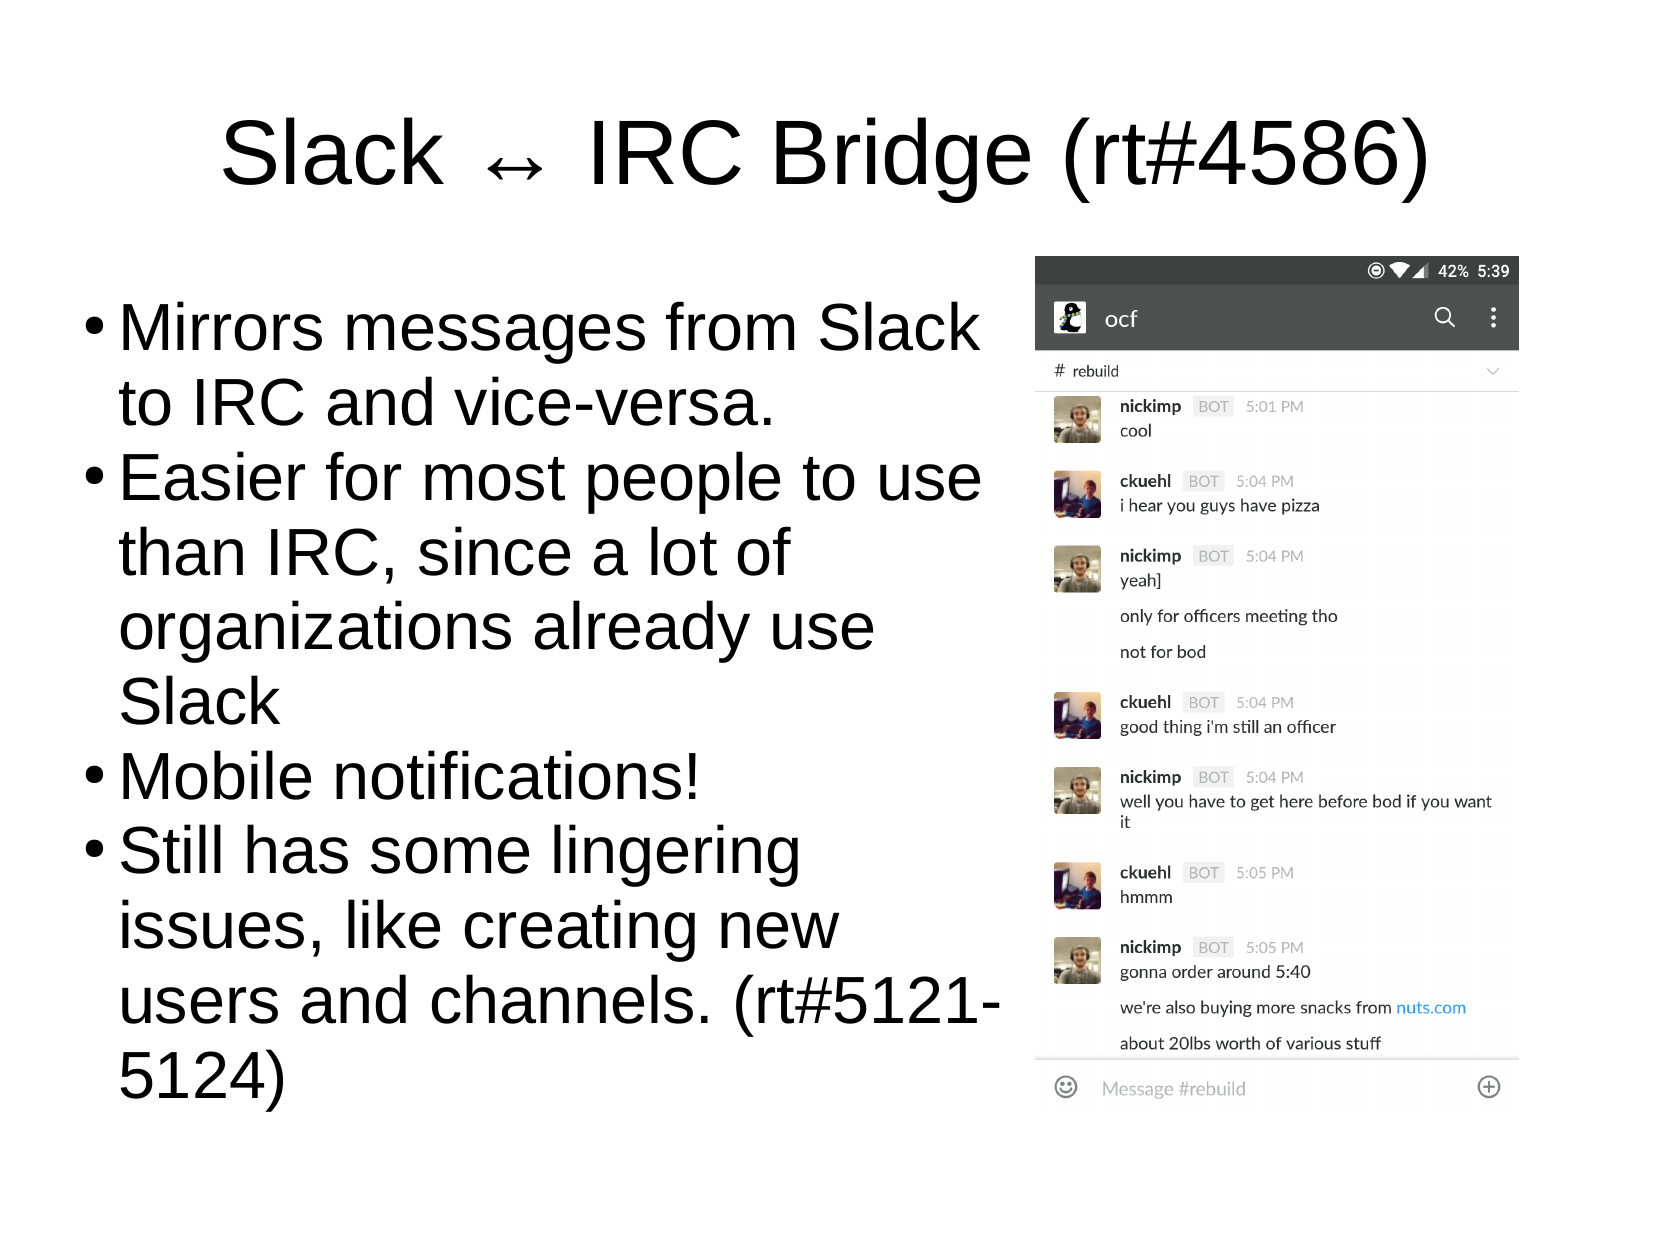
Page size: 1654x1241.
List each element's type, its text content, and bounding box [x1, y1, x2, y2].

subtitle Mirrors messages from Slack to IRC and vice-versa. Easier for most people to use than IRC, since a lot of organizations already use Slack Mobile notifications! Still has some lingering issues, like creating new users and channels. (rt#5121-5124) [82, 290, 1021, 1186]
title Slack ↔ IRC Bridge (rt#4586) [82, 49, 1571, 257]
picture [1035, 256, 1519, 1116]
